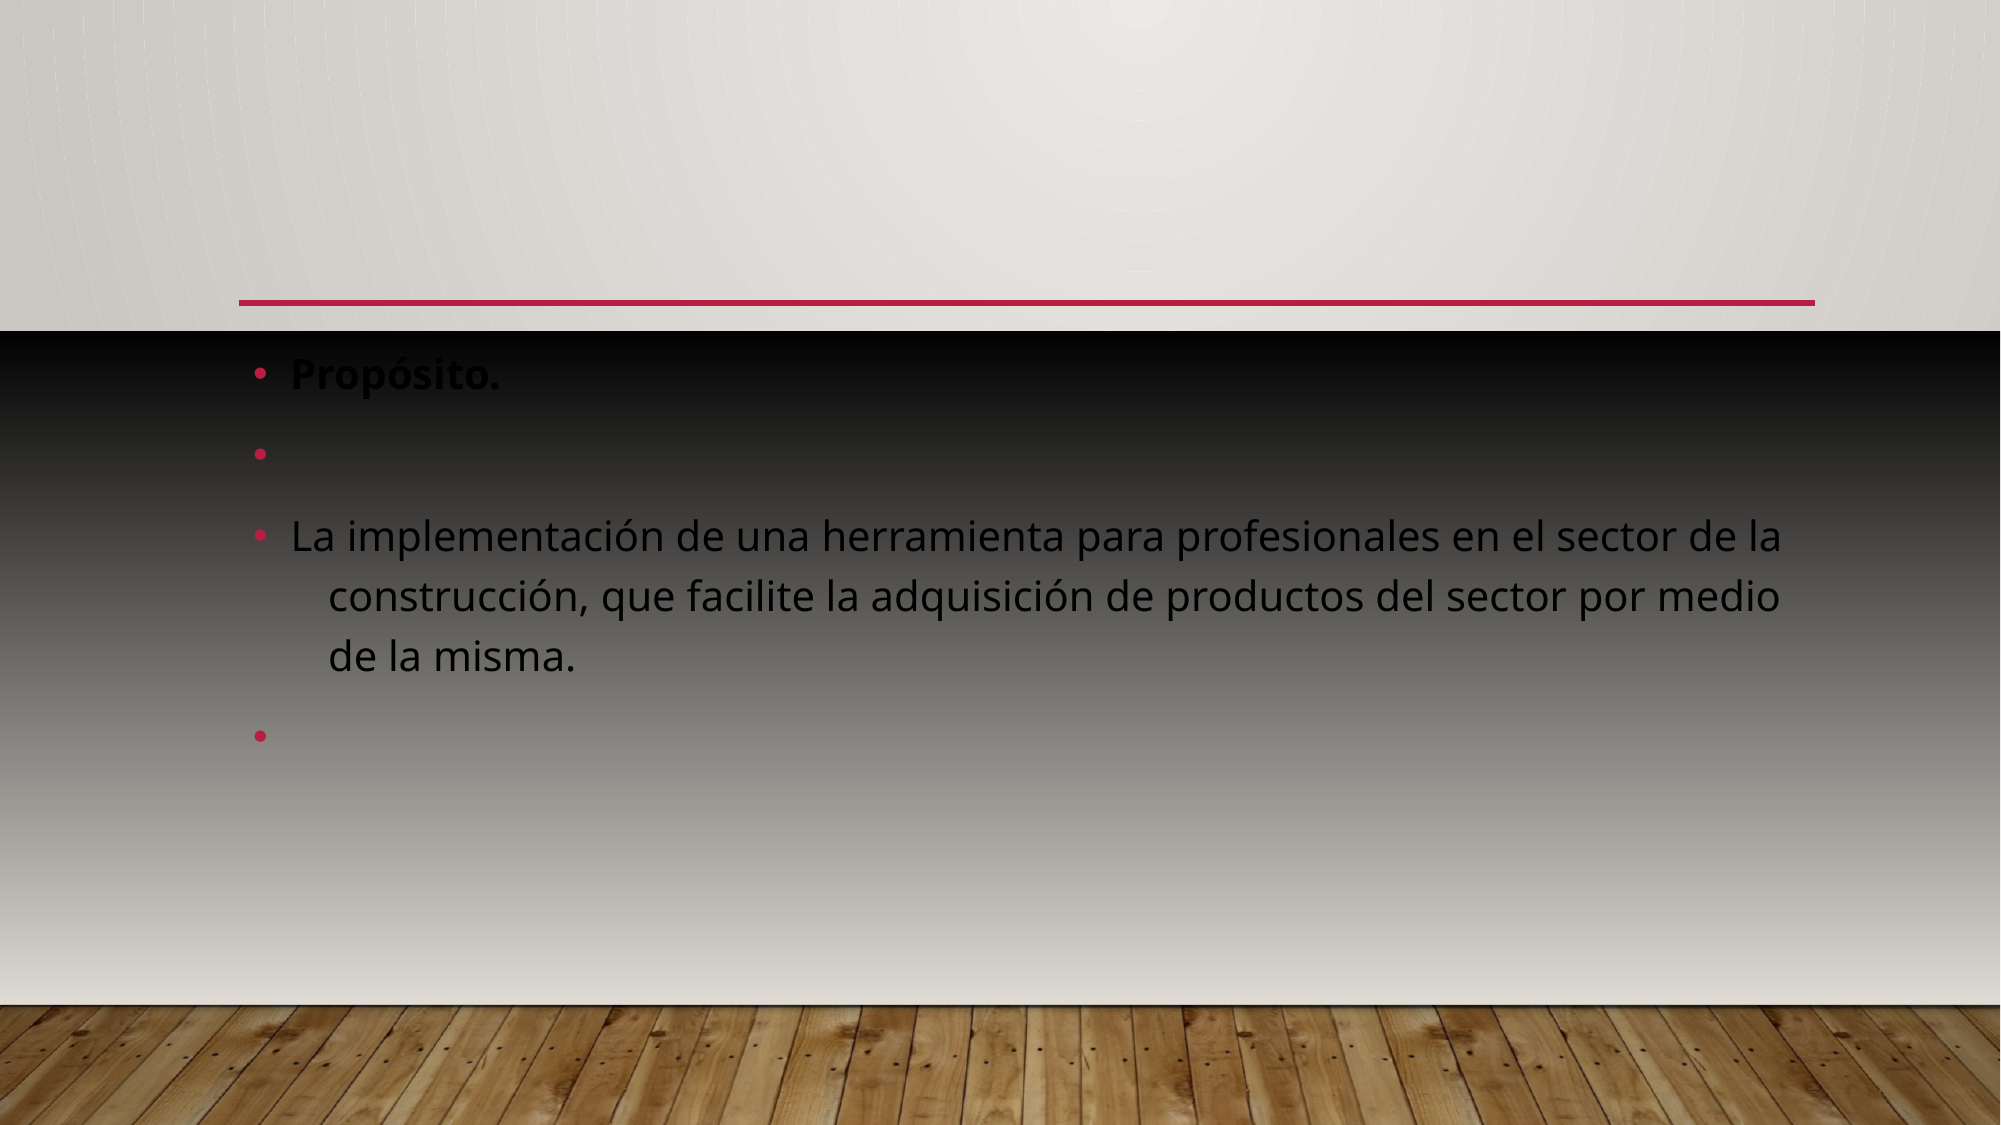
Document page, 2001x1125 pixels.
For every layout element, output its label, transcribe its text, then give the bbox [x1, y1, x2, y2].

list Propósito. La implementación de una herramienta para profesionales en el sector de la construcción, que facilite la adquisición de productos del sector por medio de la misma. [238, 330, 1814, 897]
